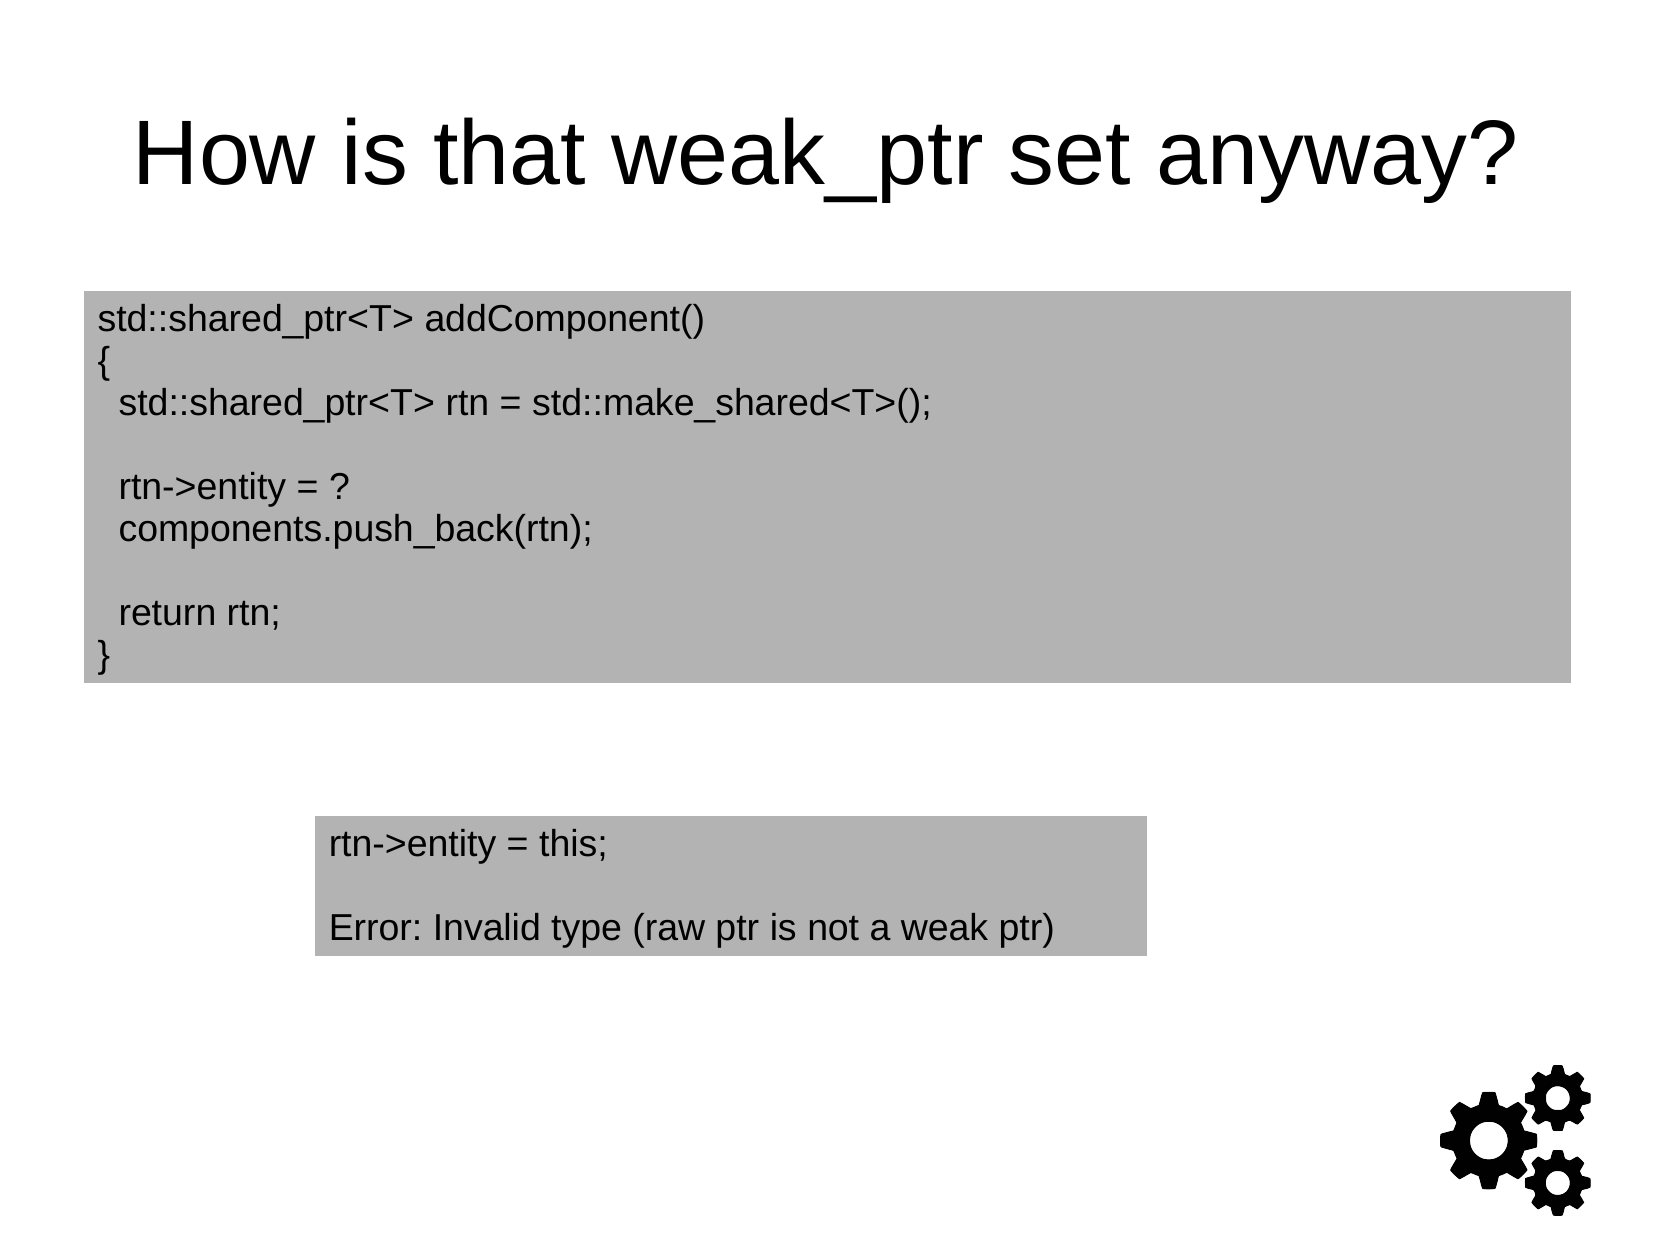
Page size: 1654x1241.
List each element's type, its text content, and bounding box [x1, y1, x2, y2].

table_header std::shared_ptr<T> addComponent() { std::shared_ptr<T> rtn = std::make_shared<T>(); rtn->entity = ? components.push_back(rtn); return rtn; } [84, 291, 1571, 683]
title How is that weak_ptr set anyway? [82, 49, 1571, 257]
picture [1440, 1065, 1591, 1216]
table_header rtn->entity = this; Error: Invalid type (raw ptr is not a weak ptr) [315, 816, 1147, 956]
